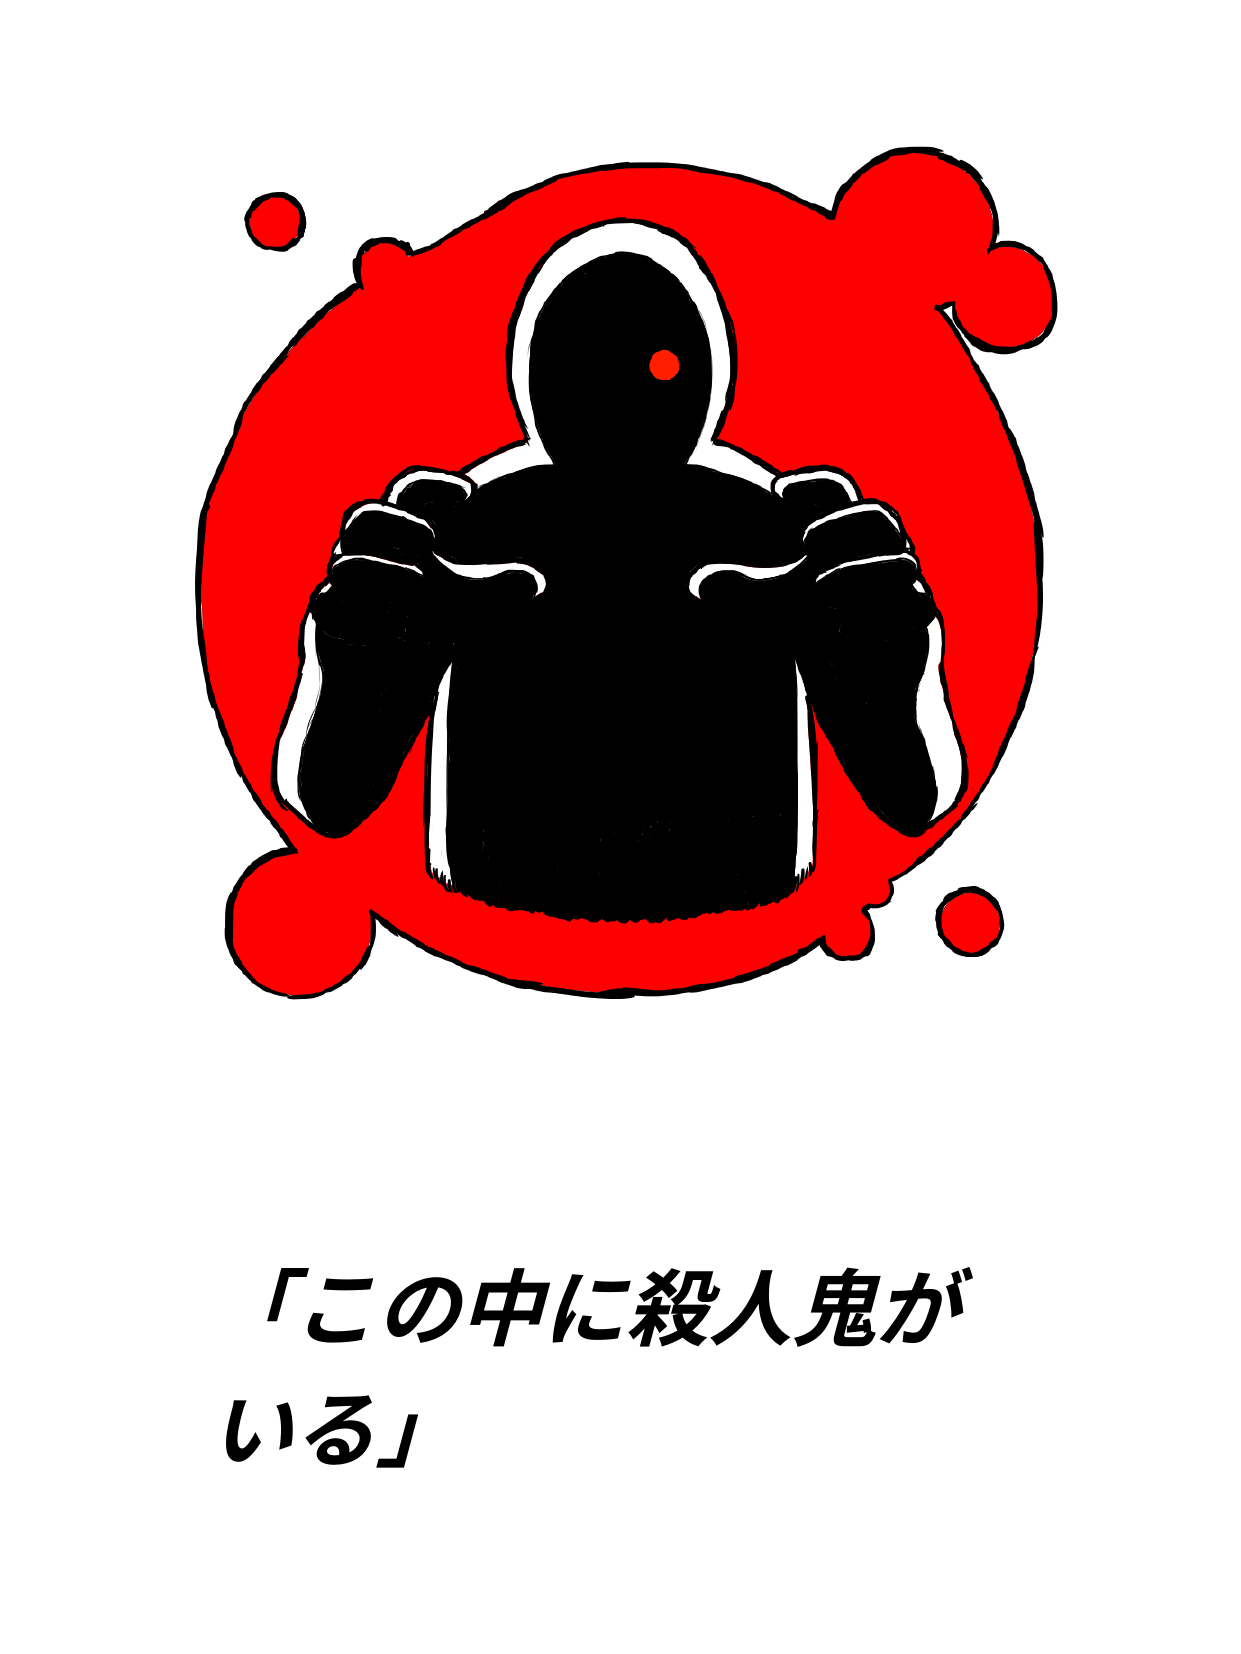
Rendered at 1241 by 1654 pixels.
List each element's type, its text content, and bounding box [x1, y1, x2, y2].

picture [170, 119, 1071, 1021]
text_box 「この中に殺人鬼がいる」 [195, 1231, 1046, 1496]
